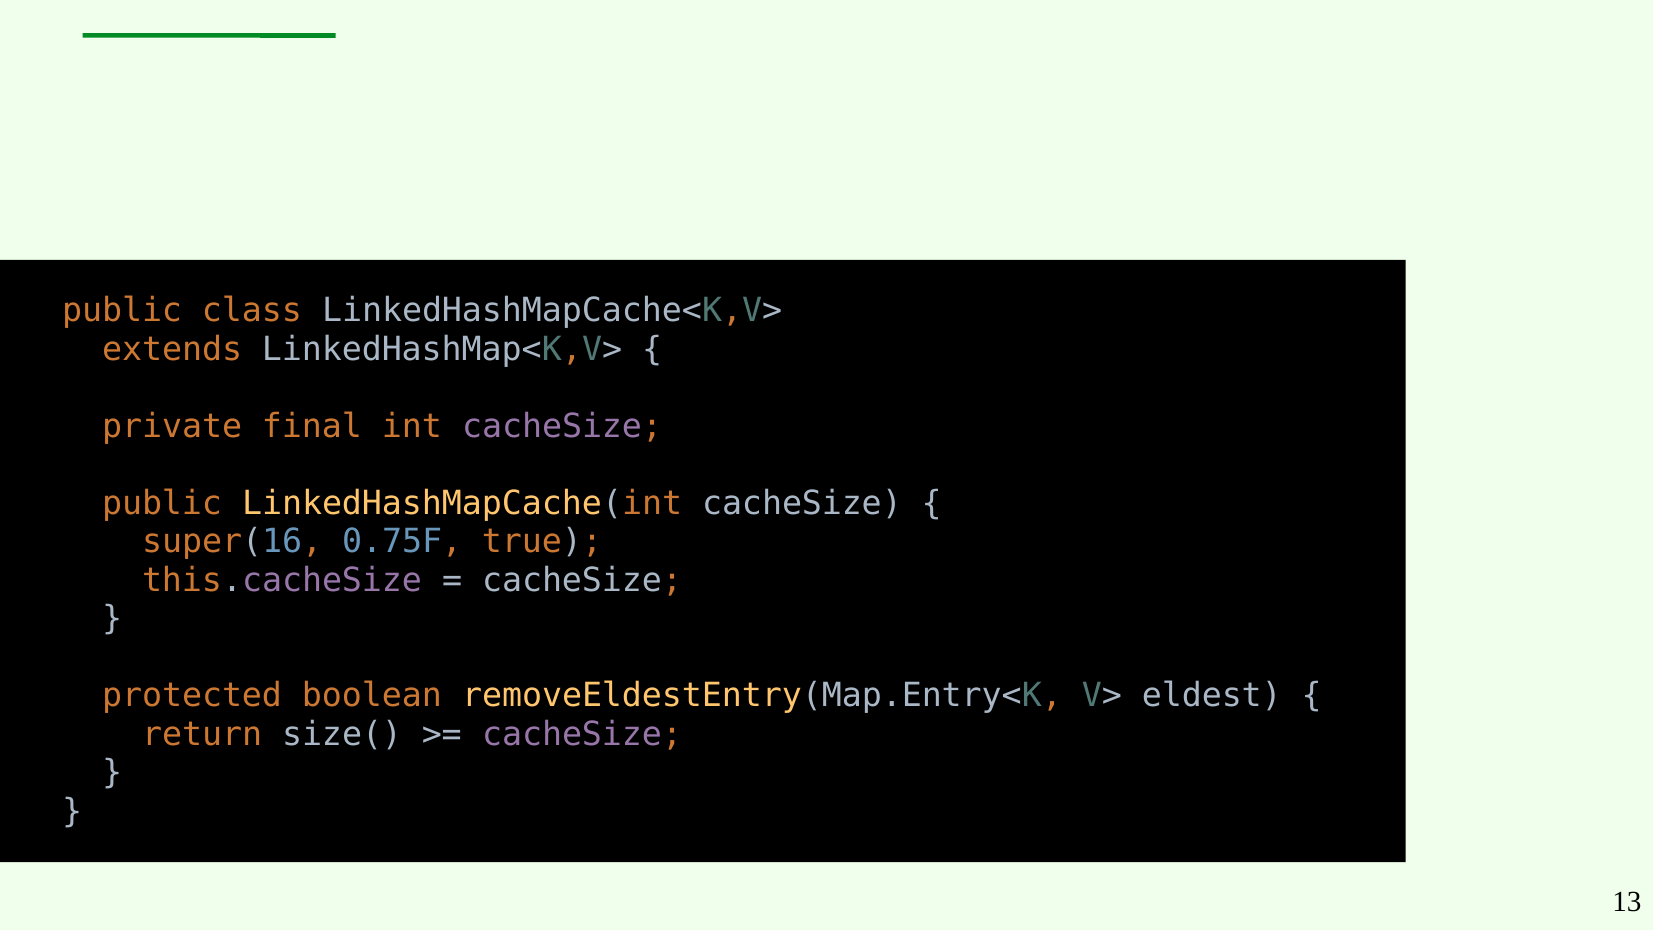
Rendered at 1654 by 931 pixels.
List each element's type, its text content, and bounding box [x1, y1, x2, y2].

text_box [0, 259, 1406, 863]
text_box public class LinkedHashMapCache<K,V> extends LinkedHashMap<K,V> { private final int cacheSize; public LinkedHashMapCache(int cacheSize) { super(16, 0.75F, true); this.cacheSize = cacheSize; } protected boolean removeEldestEntry(Map.Entry<K, V> eldest) { return size() >= cacheSize; } } [47, 283, 1359, 863]
